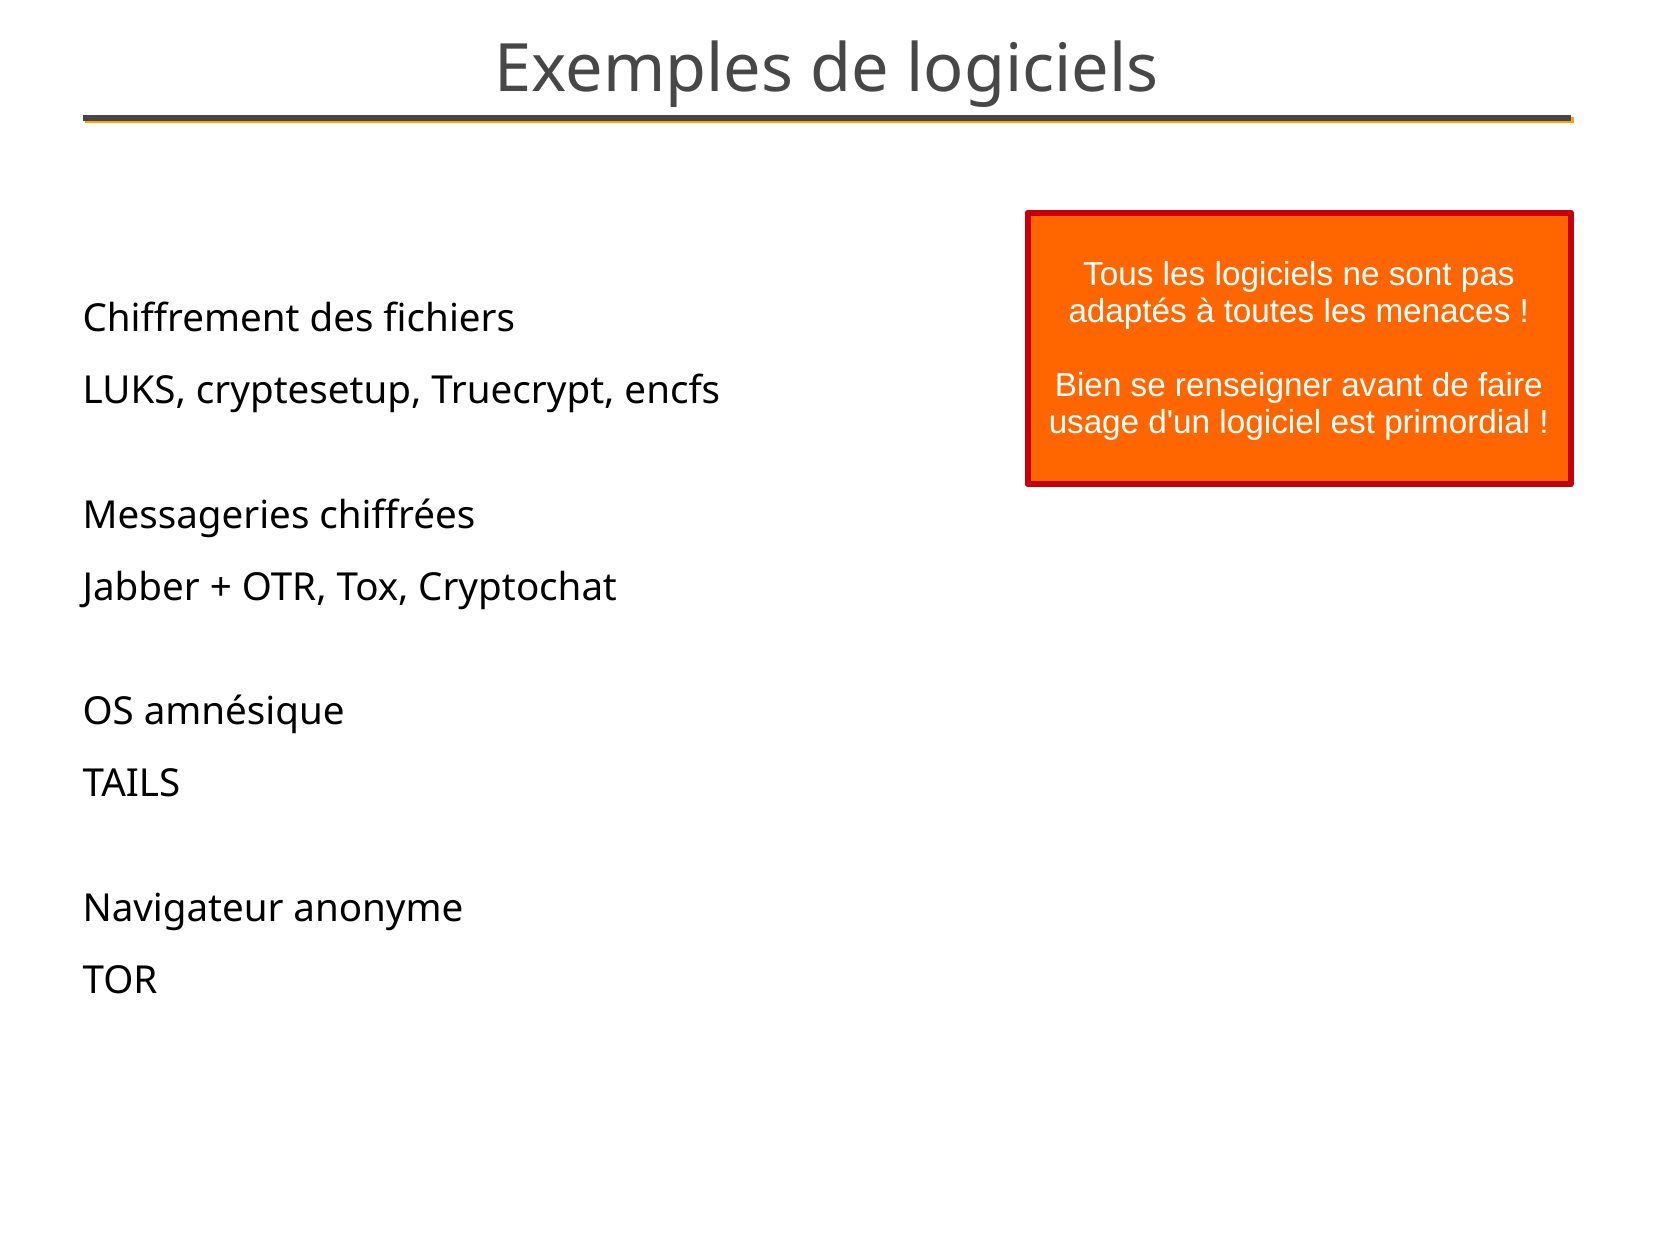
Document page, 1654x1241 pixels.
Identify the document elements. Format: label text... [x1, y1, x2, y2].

title Exemples de logiciels [82, 25, 1571, 107]
list Chiffrement des fichiers LUKS, cryptesetup, Truecrypt, encfs Messageries chiffrées Jabber + OTR, Tox, Cryptochat OS amnésique TAILS Navigateur anonyme TOR [82, 290, 1571, 1010]
text_box Tous les logiciels ne sont pas adaptés à toutes les menaces ! Bien se renseigner avant de faire usage d'un logiciel est primordial ! [1027, 212, 1571, 485]
